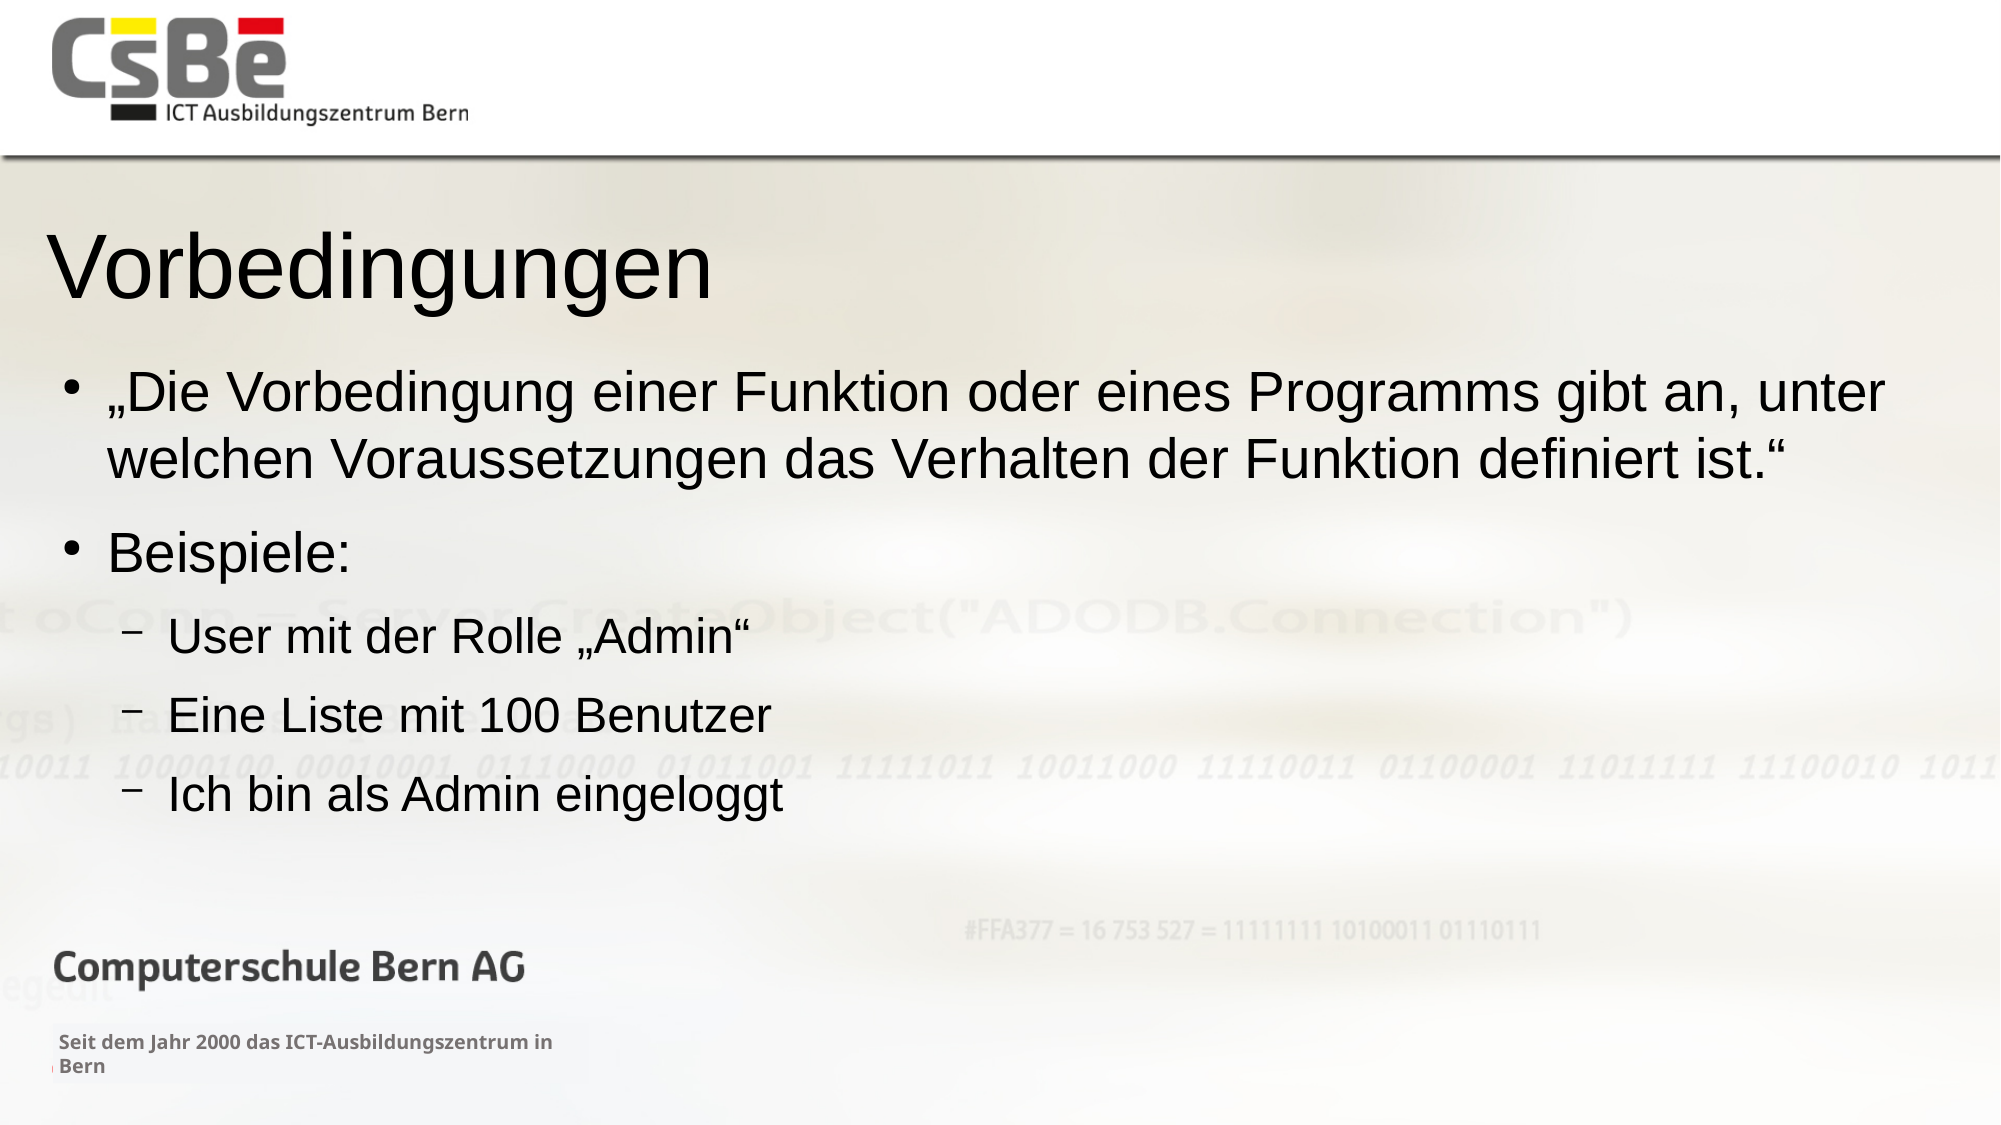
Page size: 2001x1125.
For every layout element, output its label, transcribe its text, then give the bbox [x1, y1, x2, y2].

list Vorbedingungen [46, 206, 1920, 355]
picture [0, 0, 2001, 1125]
list „Die Vorbedingung einer Funktion oder eines Programms gibt an, unter welchen Voraussetzungen das Verhalten der Funktion definiert ist.“ Beispiele: User mit der Rolle „Admin“ Eine Liste mit 100 Benutzer Ich bin als Admin eingeloggt [46, 355, 1920, 886]
